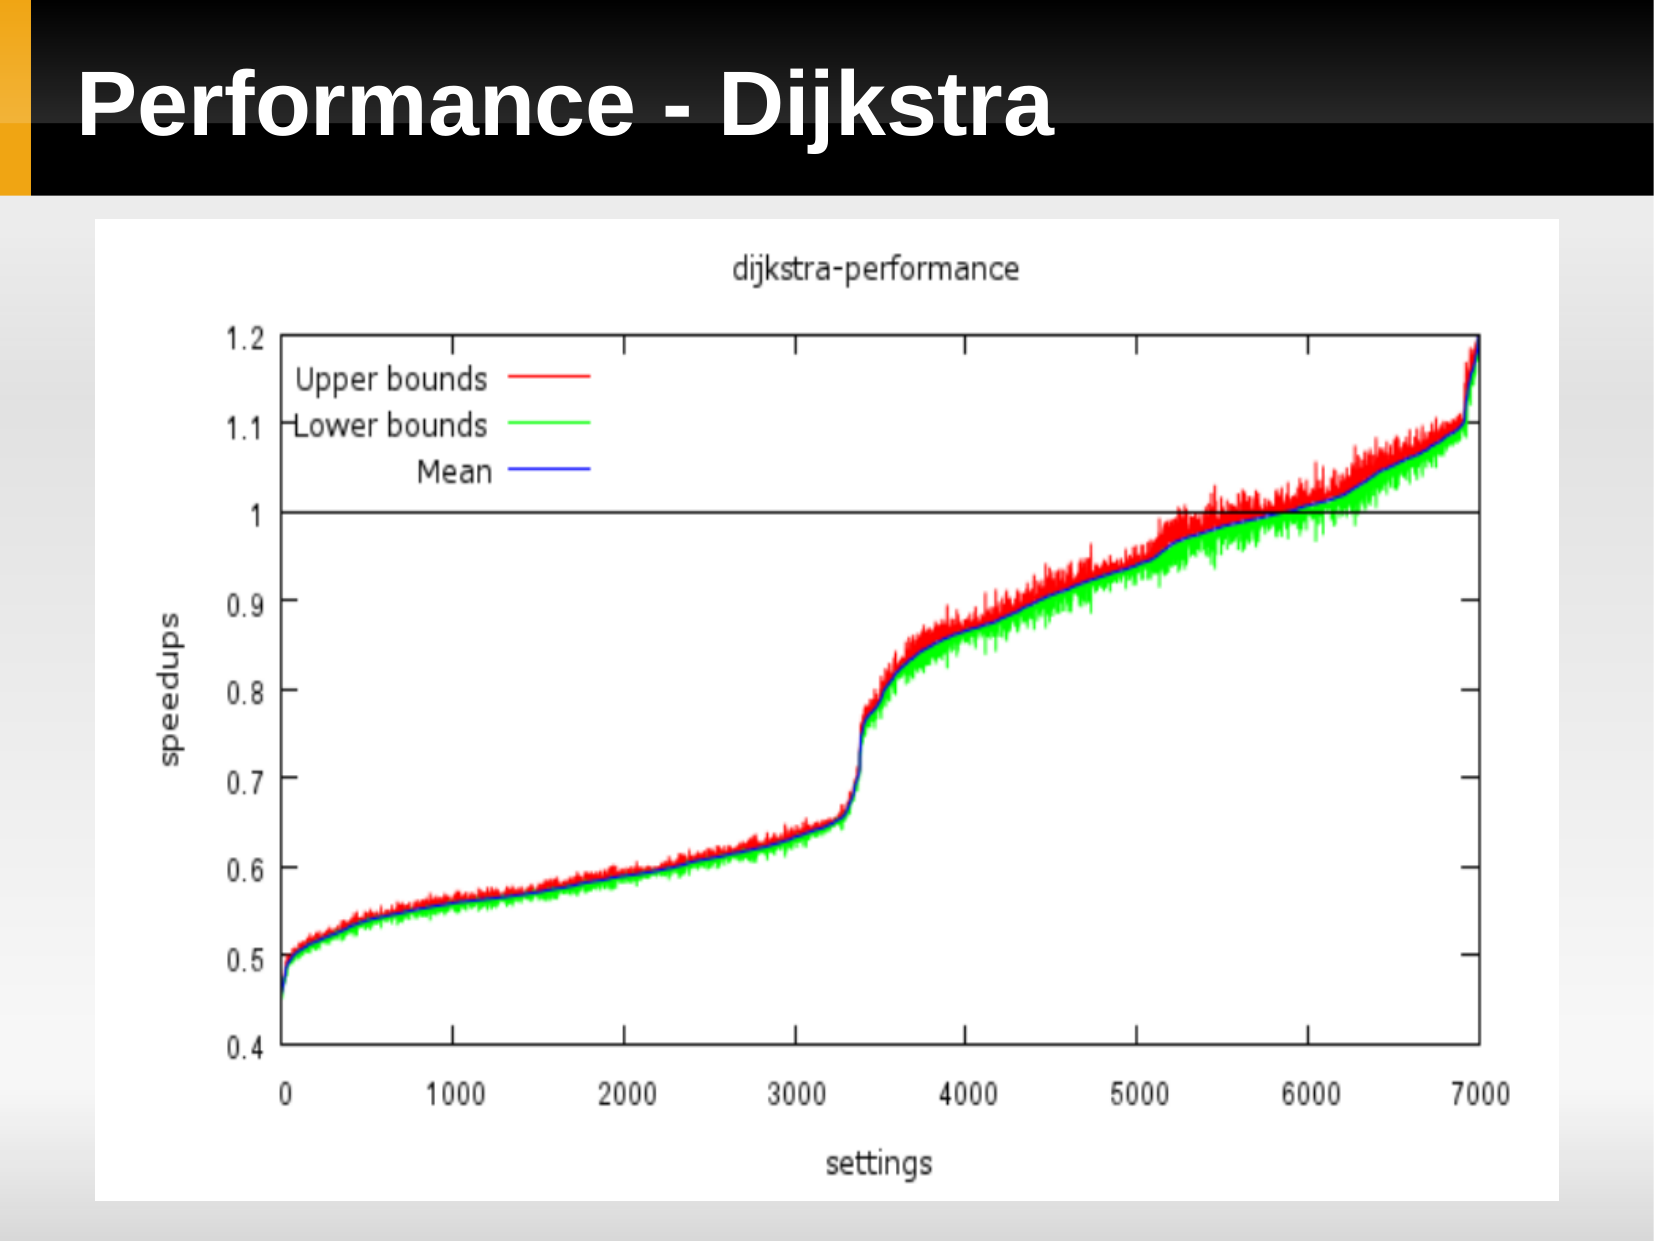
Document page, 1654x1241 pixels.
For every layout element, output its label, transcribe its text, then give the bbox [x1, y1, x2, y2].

title Performance - Dijkstra [76, 7, 1565, 200]
picture [0, 0, 1654, 1241]
